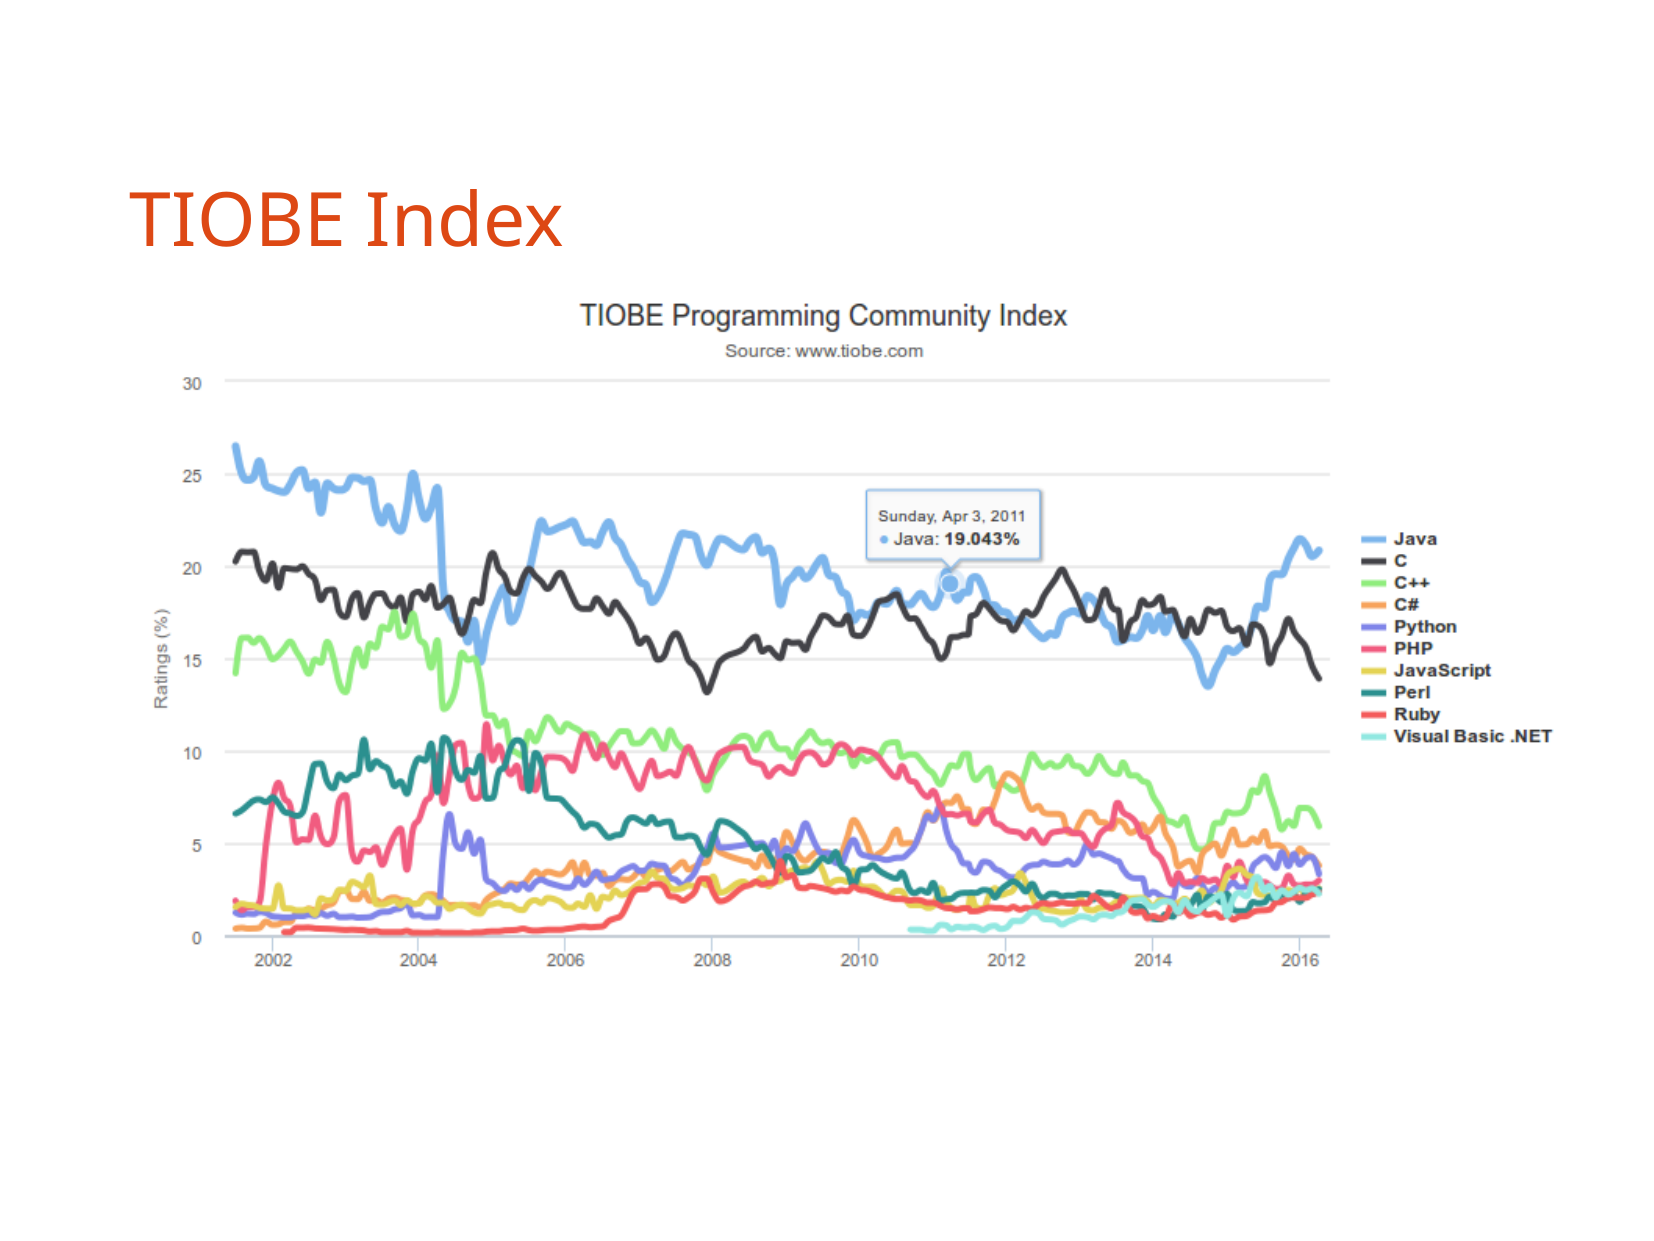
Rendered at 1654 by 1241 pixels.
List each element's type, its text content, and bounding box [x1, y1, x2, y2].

title TIOBE Index [129, 153, 1518, 281]
picture [111, 293, 1560, 979]
